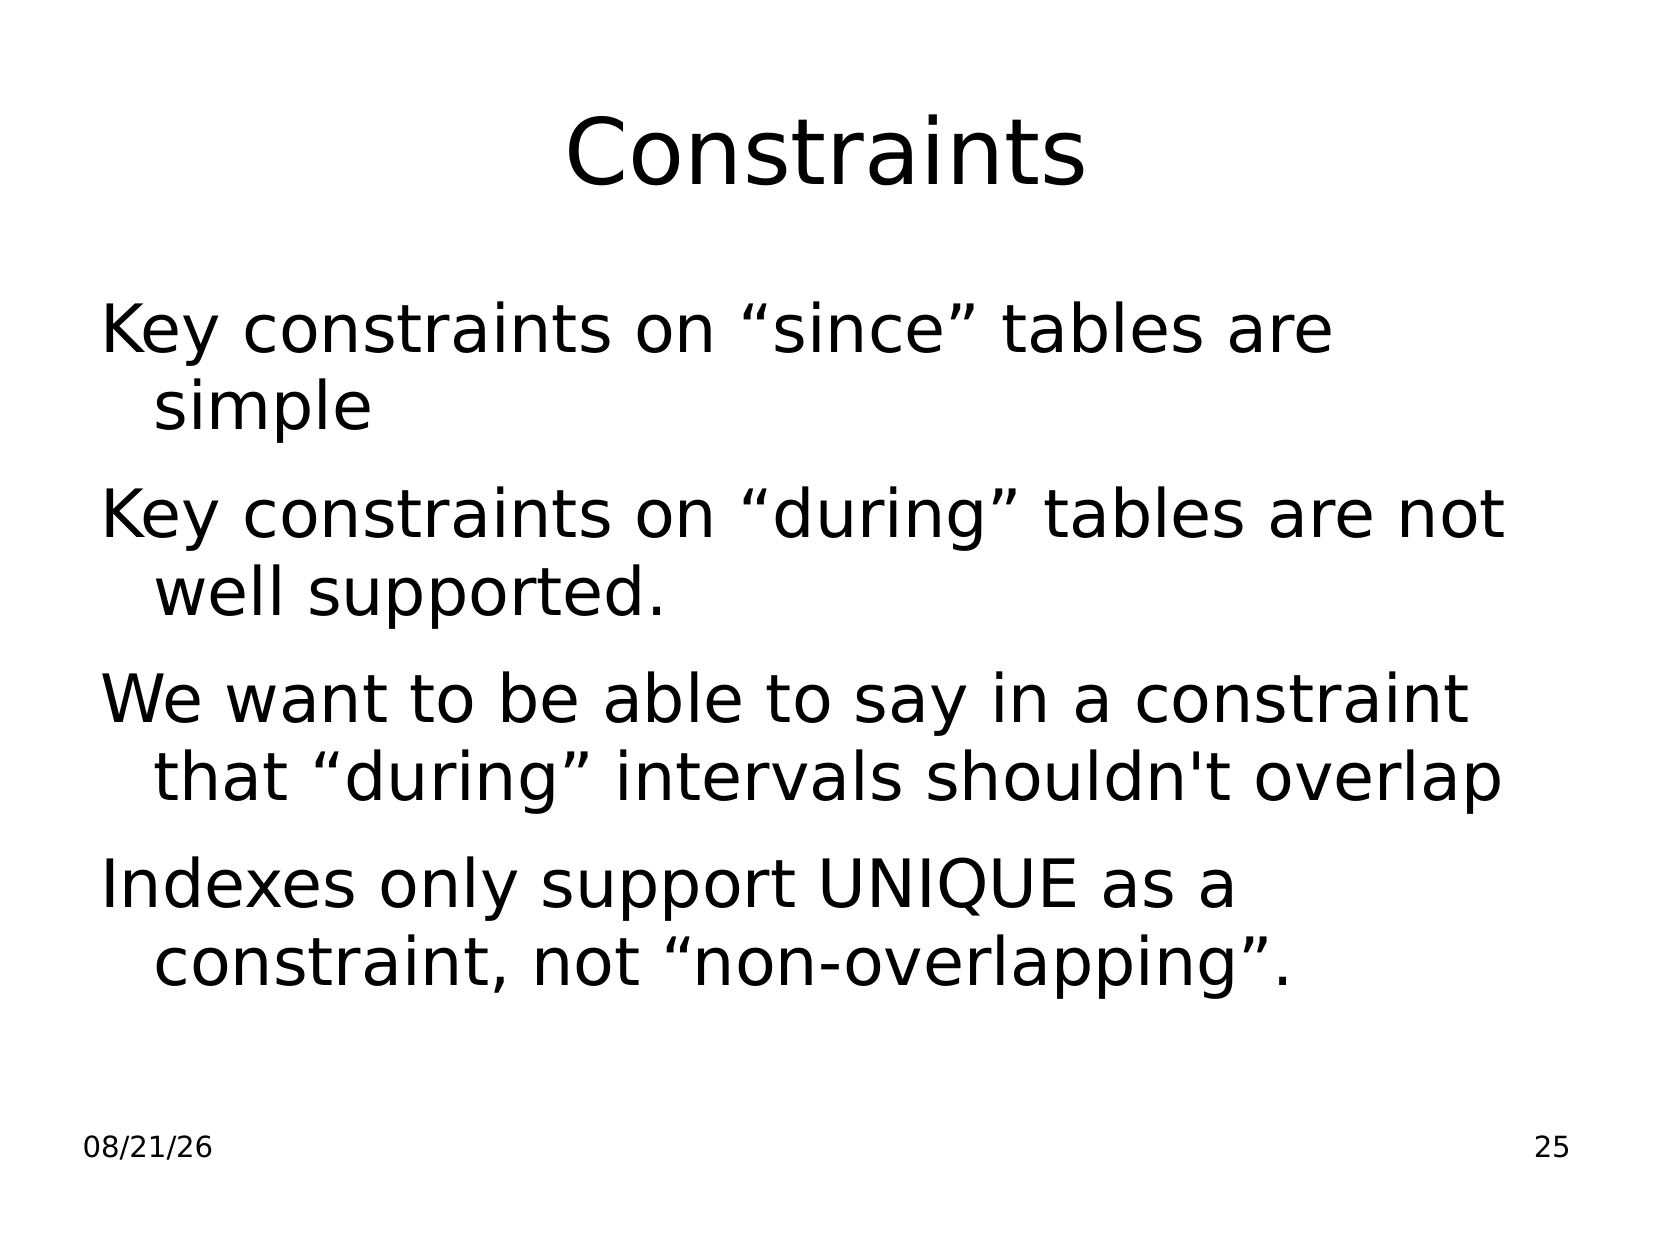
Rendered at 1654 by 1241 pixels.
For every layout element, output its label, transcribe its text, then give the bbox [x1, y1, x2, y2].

title Constraints [82, 56, 1571, 250]
list Key constraints on “since” tables are simple Key constraints on “during” tables are not well supported. We want to be able to say in a constraint that “during” intervals shouldn't overlap Indexes only support UNIQUE as a constraint, not “non-overlapping”. [82, 290, 1571, 1094]
